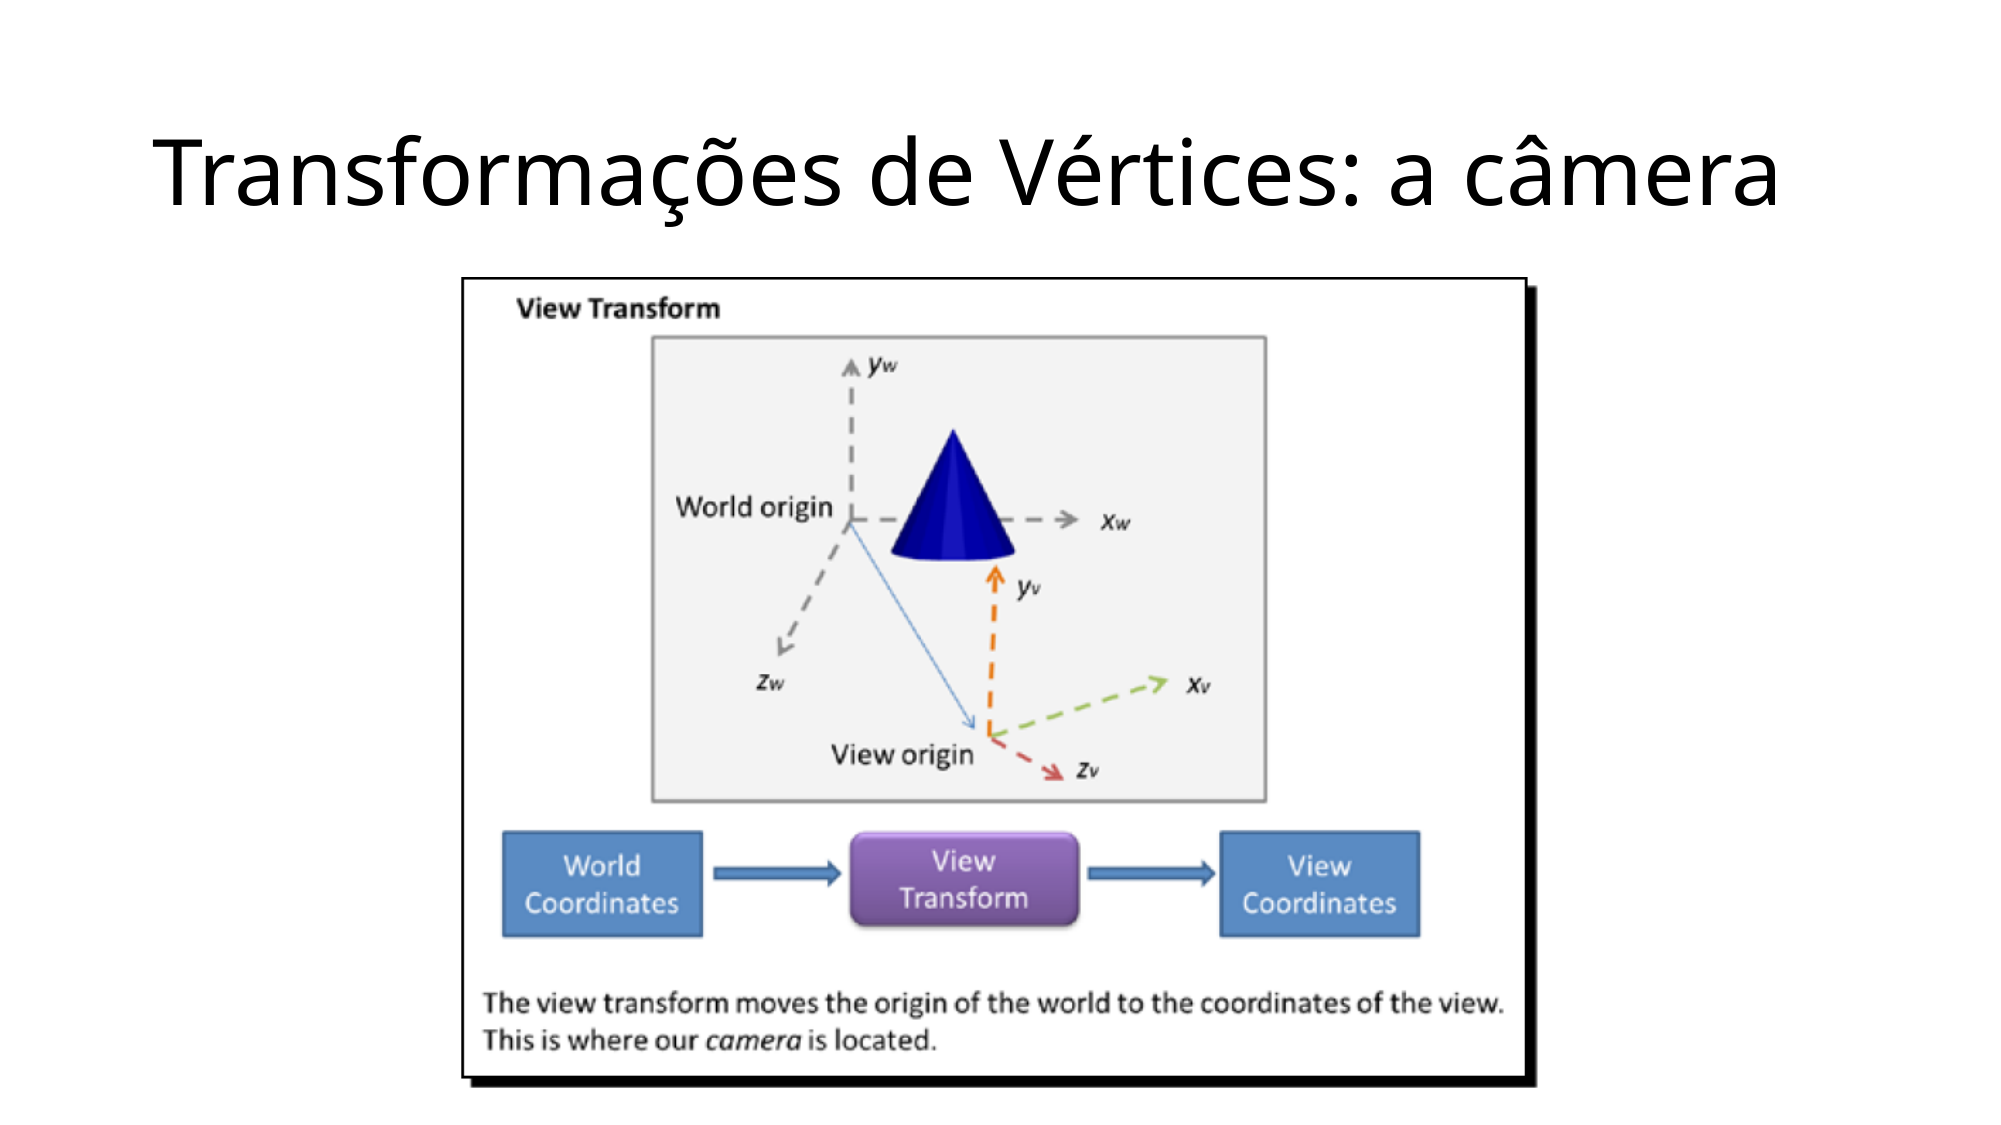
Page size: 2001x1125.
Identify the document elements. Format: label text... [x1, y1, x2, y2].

title Transformações de Vértices: a câmera [137, 59, 1863, 278]
picture [460, 277, 1540, 1088]
